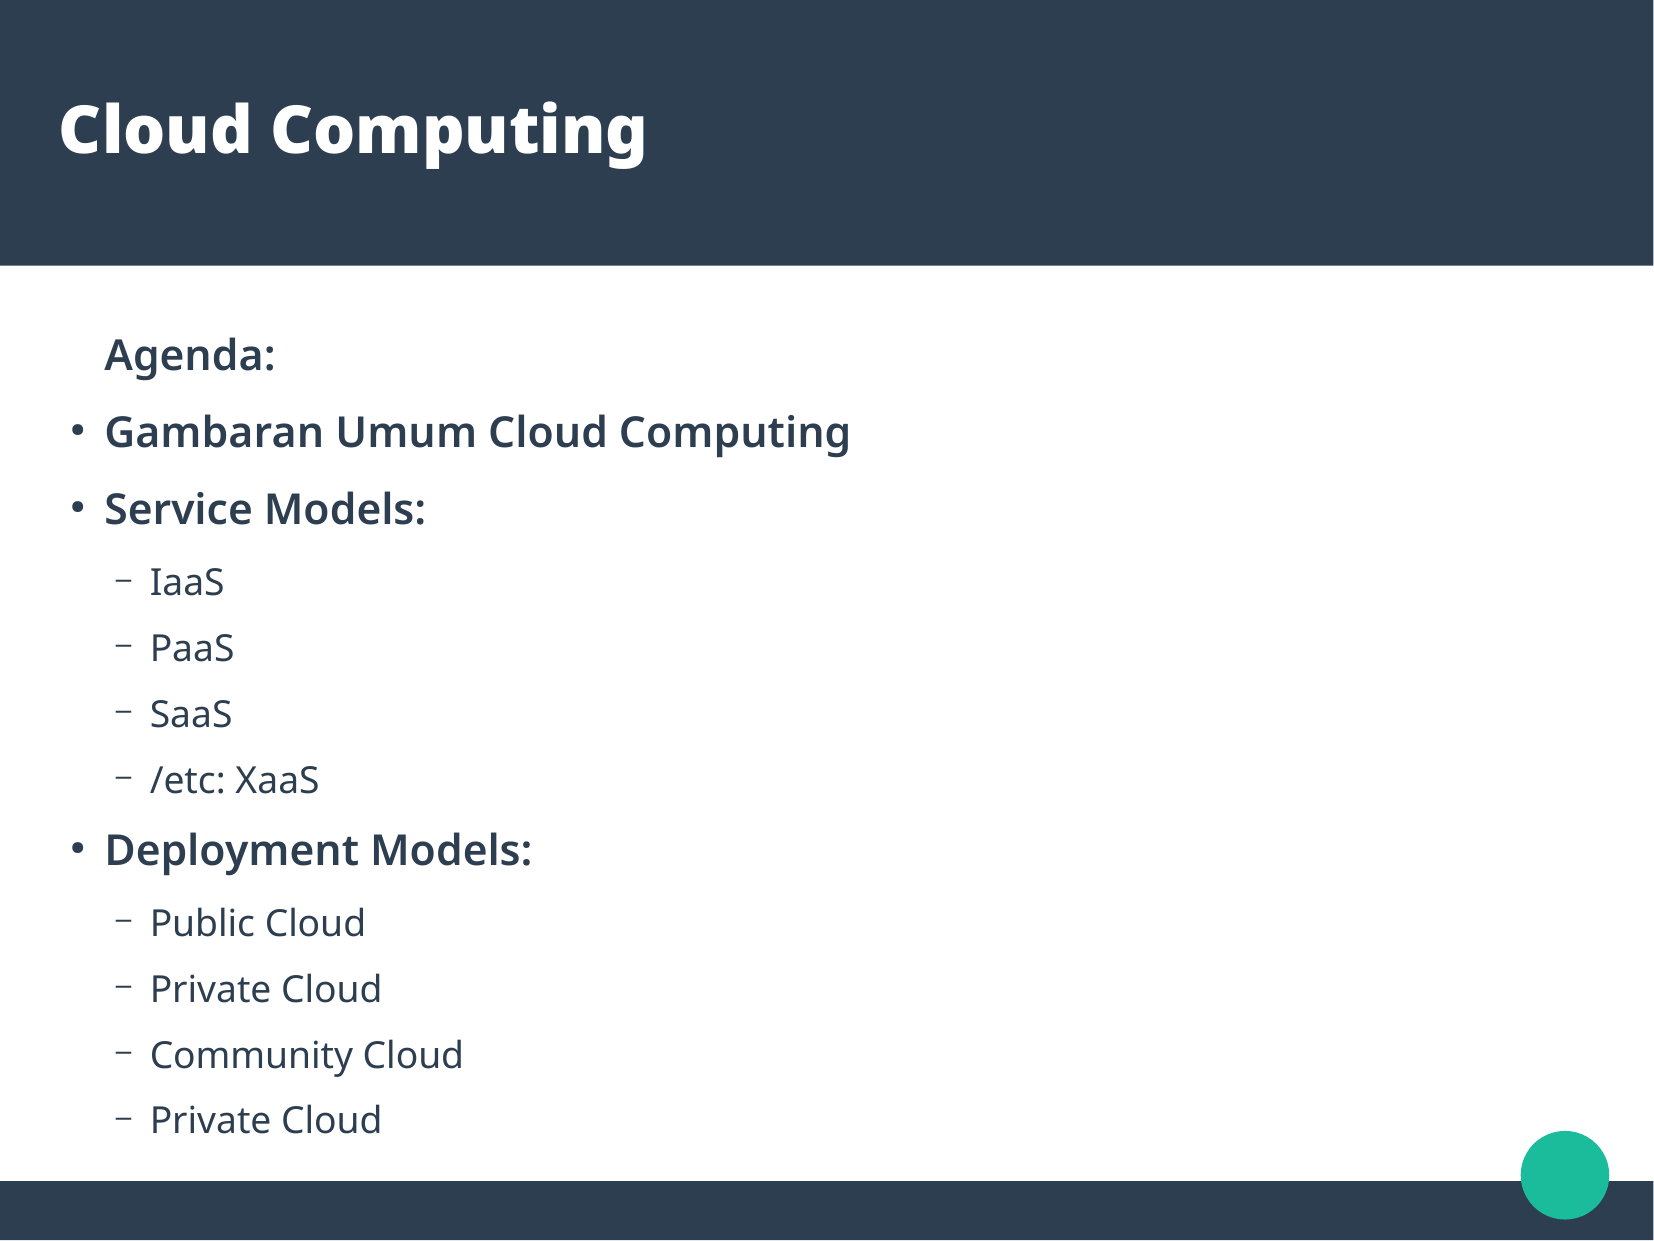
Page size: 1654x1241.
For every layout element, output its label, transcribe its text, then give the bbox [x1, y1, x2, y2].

title Cloud Computing [59, 49, 1595, 207]
list Agenda: Gambaran Umum Cloud Computing Service Models: IaaS PaaS SaaS /etc: XaaS Deployment Models: Public Cloud Private Cloud Community Cloud Private Cloud [59, 324, 1595, 1152]
